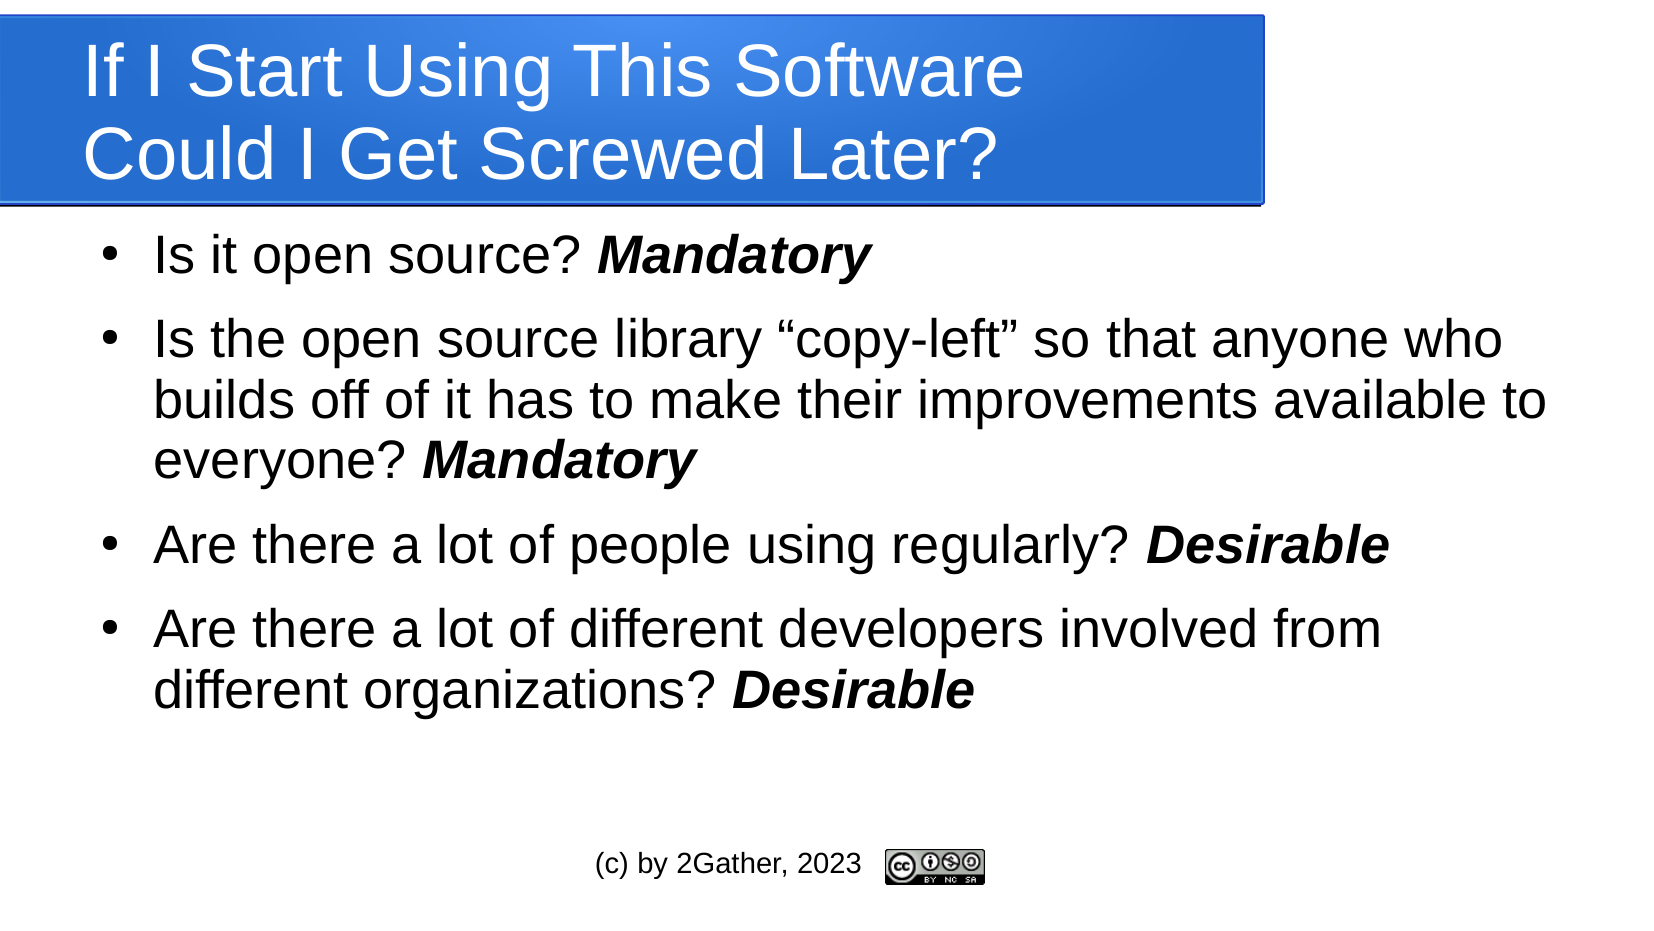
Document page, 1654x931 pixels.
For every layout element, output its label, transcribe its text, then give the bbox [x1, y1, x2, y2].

list Is it open source? Mandatory Is the open source library “copy-left” so that anyone who builds off of it has to make their improvements available to everyone? Mandatory Are there a lot of people using regularly? Desirable Are there a lot of different developers involved from different organizations? Desirable [82, 224, 1571, 764]
picture [885, 849, 985, 885]
title If I Start Using This Software Could I Get Screwed Later? [82, 29, 1235, 196]
